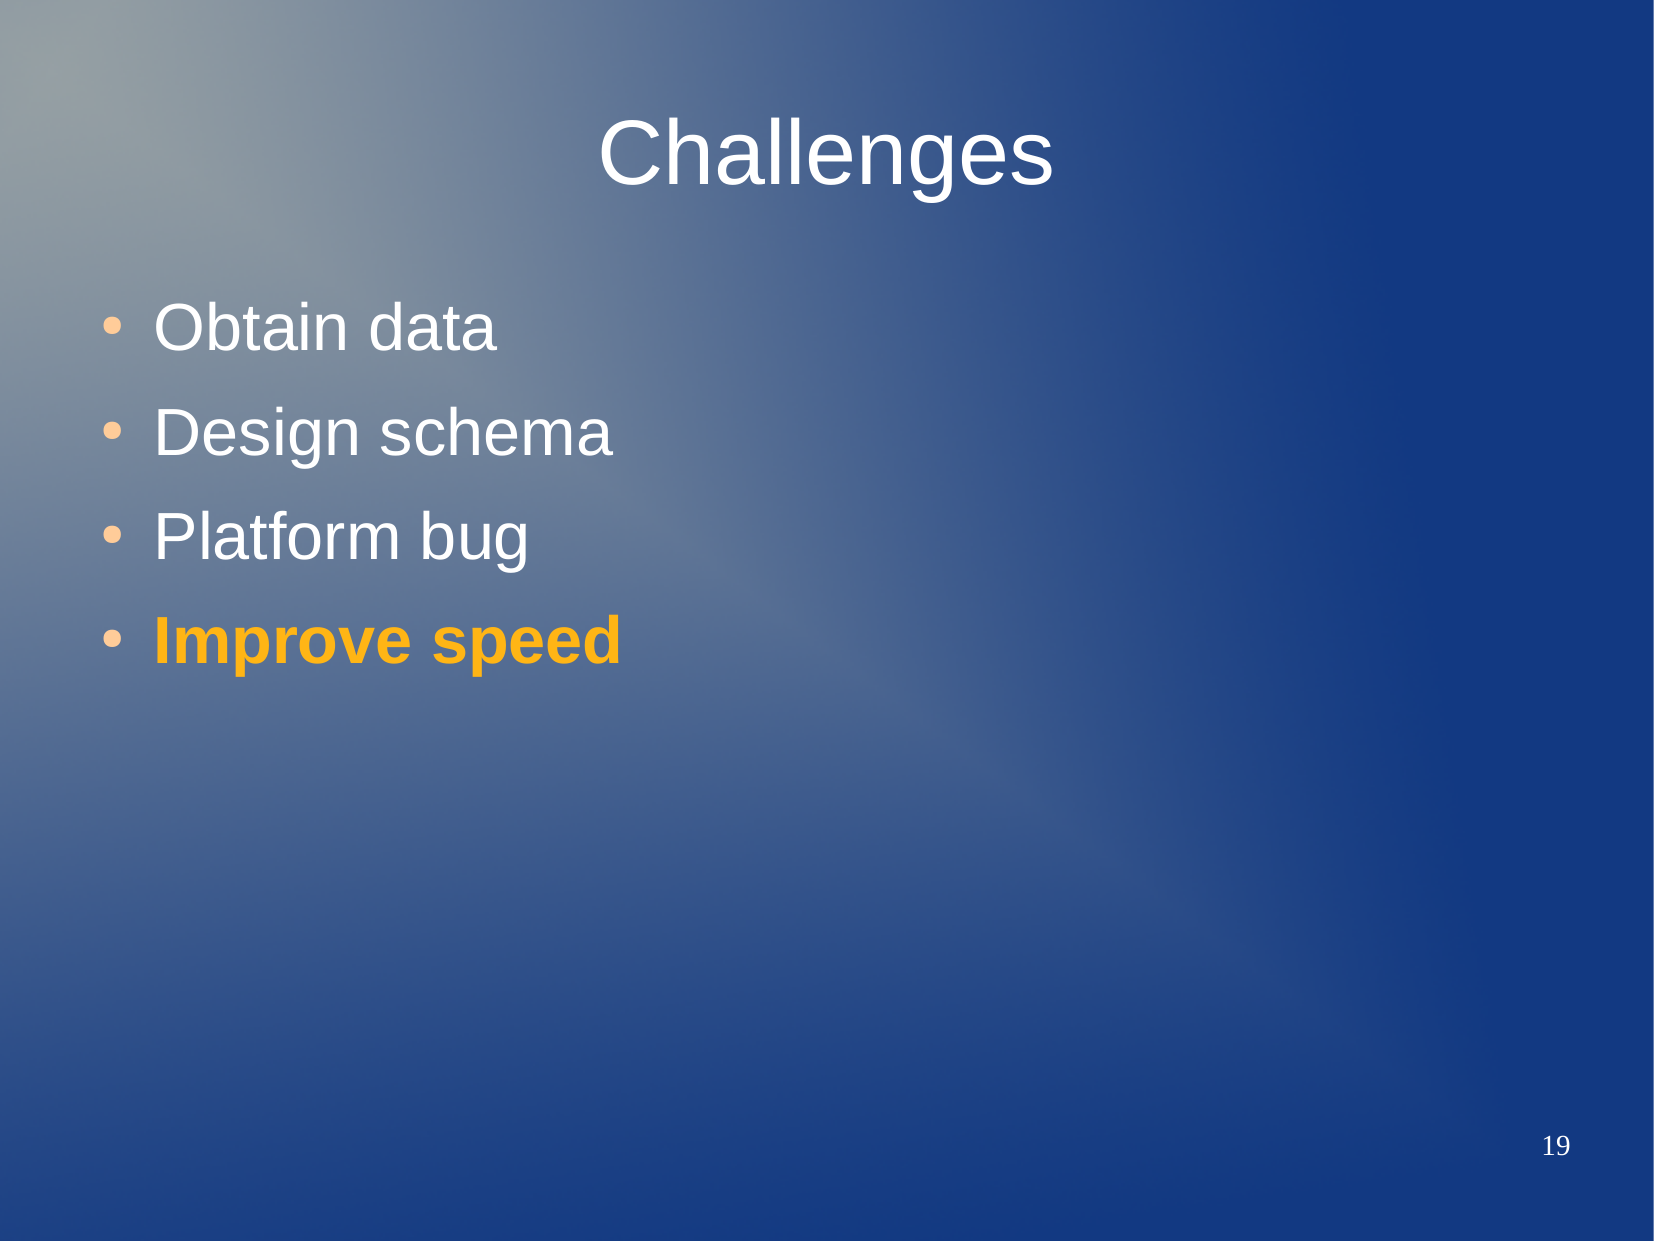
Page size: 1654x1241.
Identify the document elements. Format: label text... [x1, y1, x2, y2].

list Obtain data Design schema Platform bug Improve speed [82, 290, 1571, 1094]
title Challenges [82, 49, 1571, 257]
picture [0, 0, 1654, 1241]
